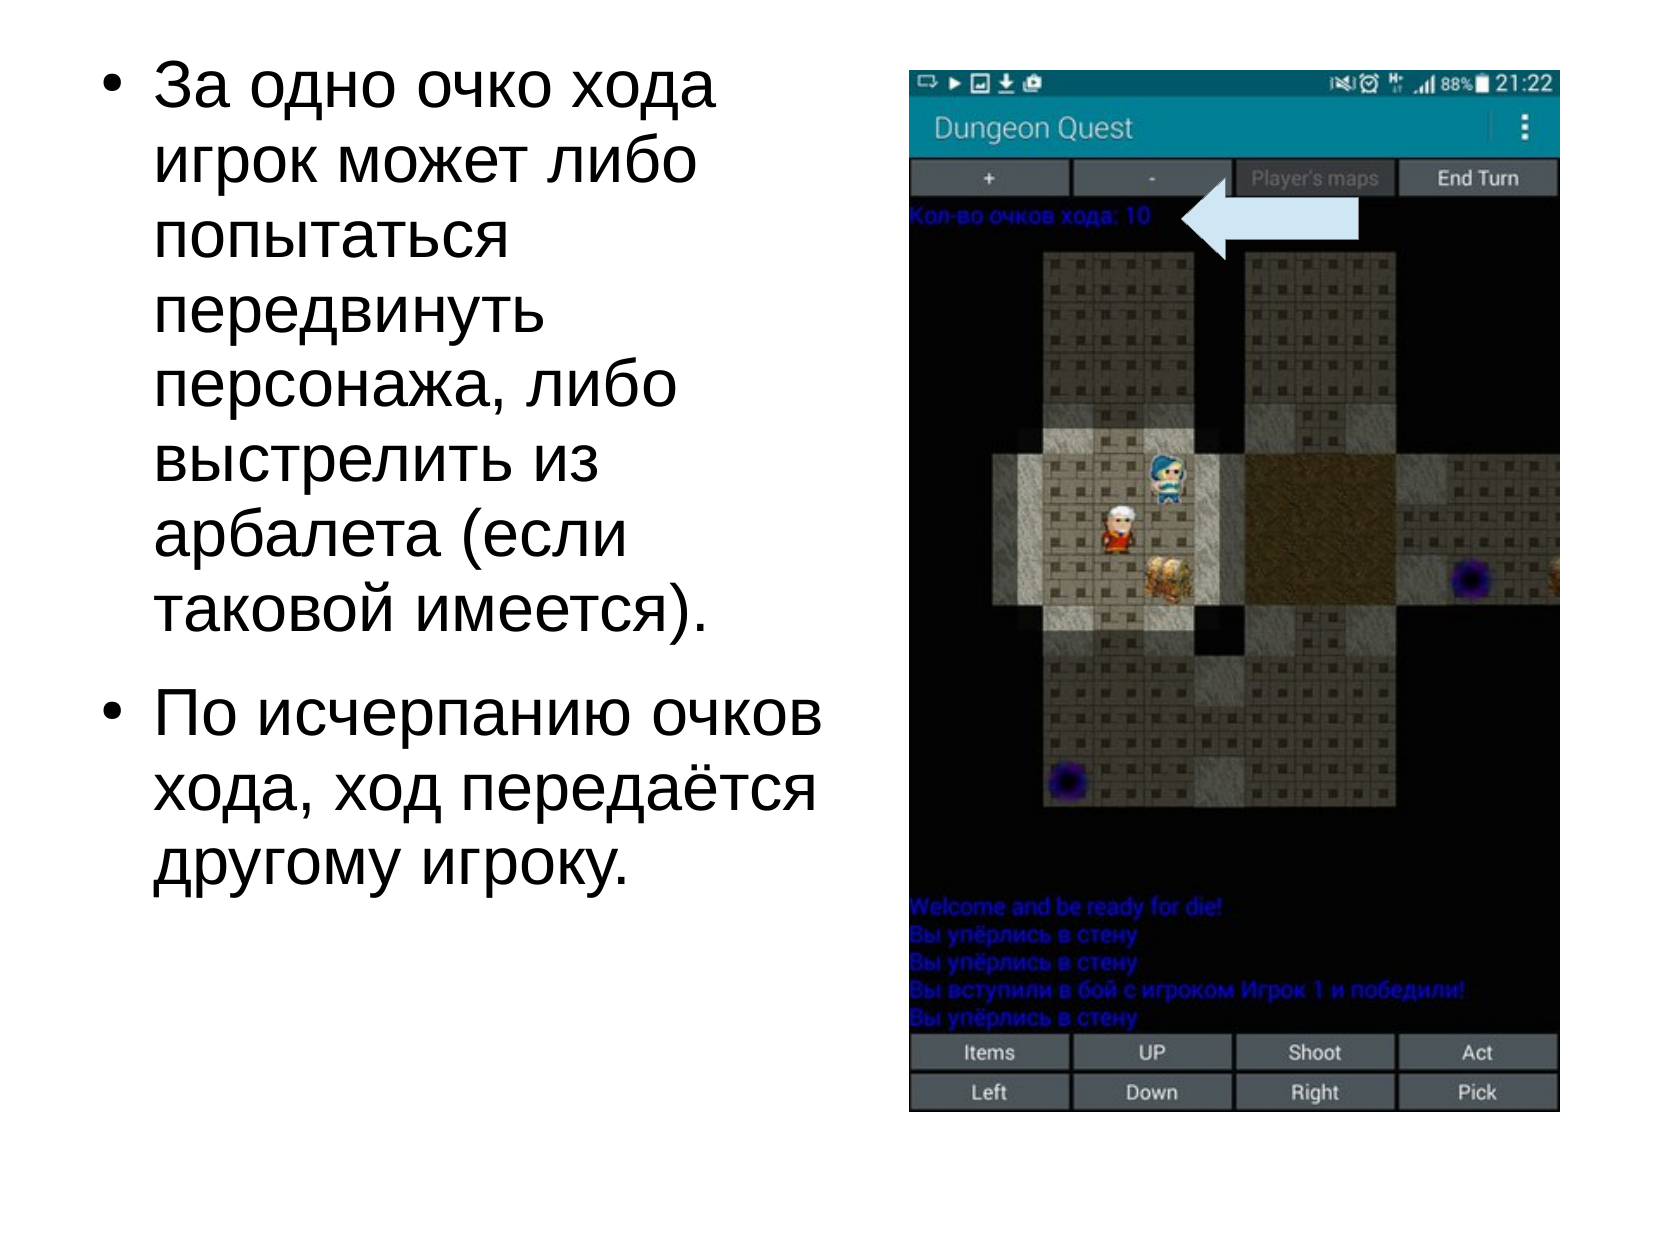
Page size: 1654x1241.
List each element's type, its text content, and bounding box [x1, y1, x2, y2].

text_box [1181, 177, 1359, 260]
list За одно очко хода игрок может либо попытаться передвинуть персонажа, либо выстрелить из арбалета (если таковой имеется). По исчерпанию очков хода, ход передаётся другому игроку. [82, 47, 886, 1108]
picture [909, 70, 1560, 1112]
